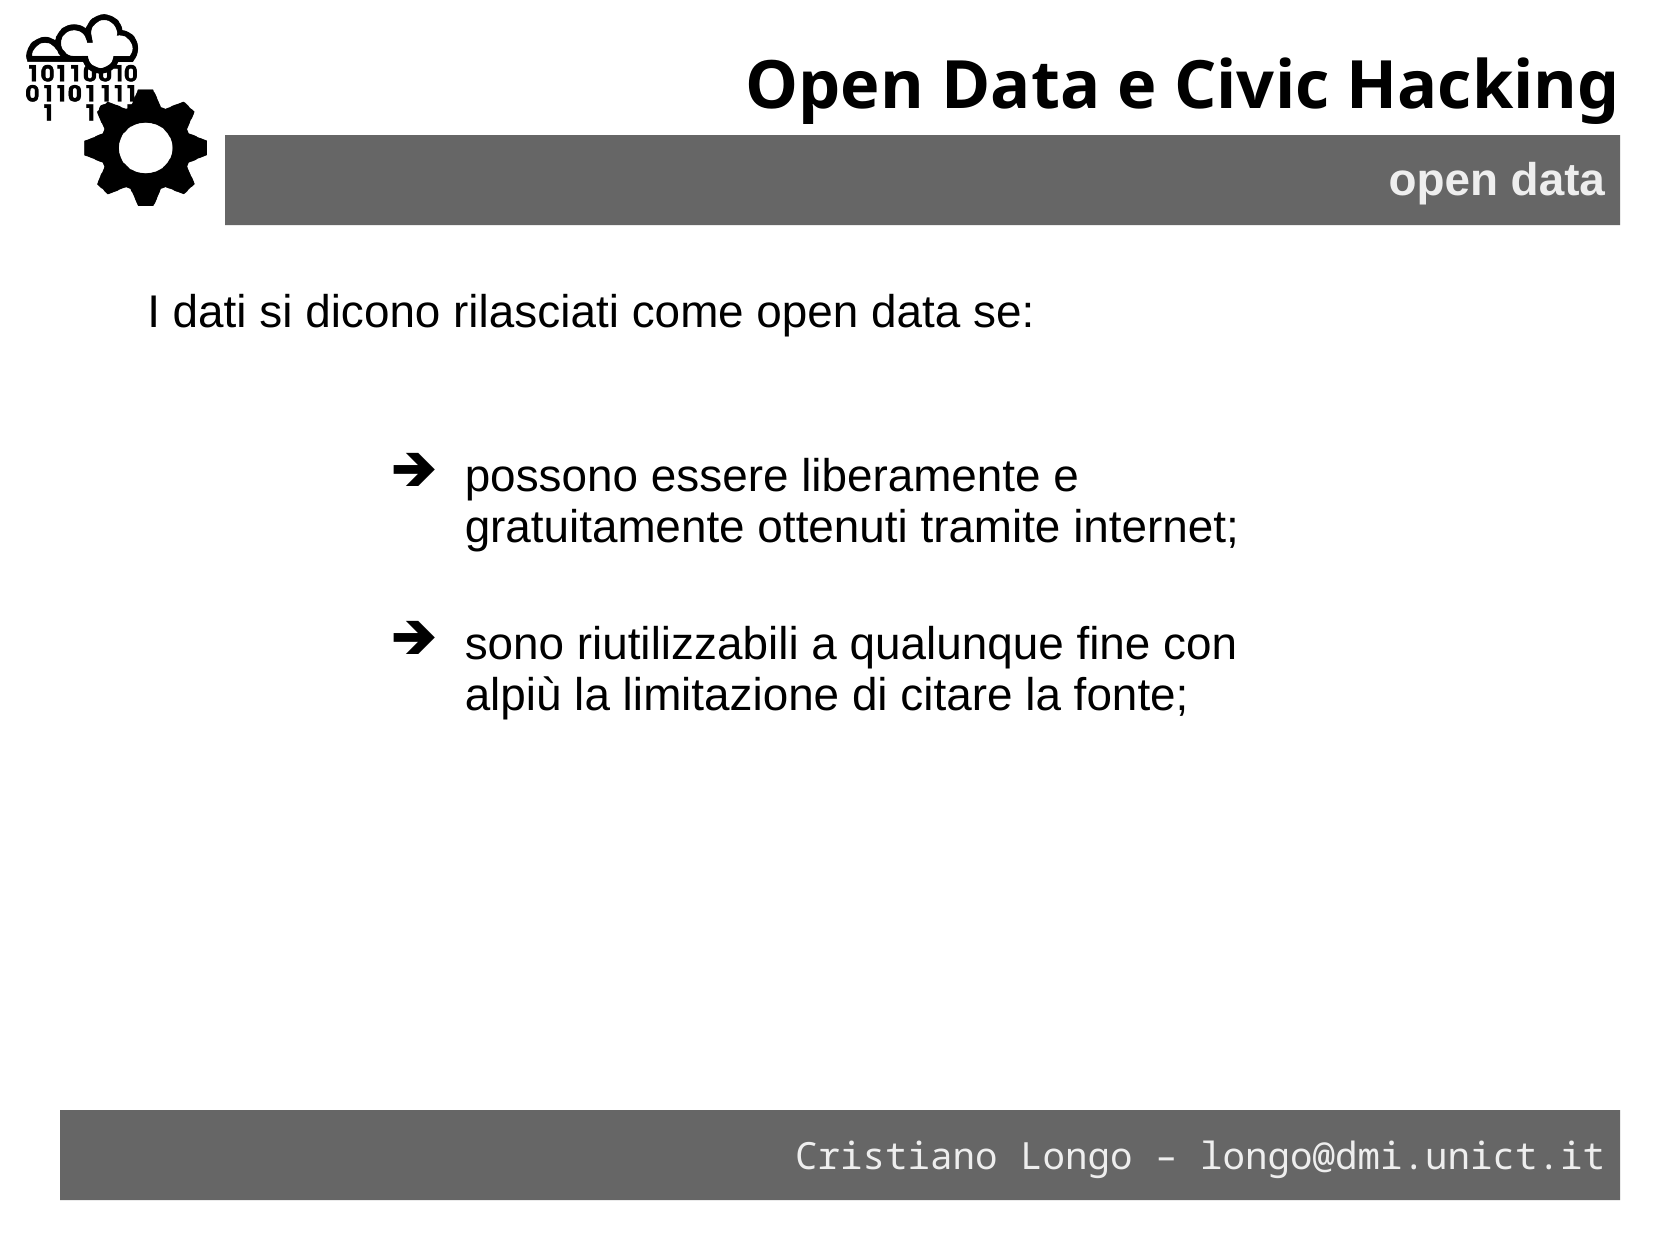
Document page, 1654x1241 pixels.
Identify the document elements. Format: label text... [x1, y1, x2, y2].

text_box Open Data e Civic Hacking [285, 30, 1636, 129]
text_box I dati si dicono rilasciati come open data se: [132, 278, 1051, 346]
picture [26, 14, 207, 206]
text_box Cristiano Longo – longo@dmi.unict.it [60, 1110, 1621, 1201]
text_box open data [225, 135, 1621, 226]
text_box possono essere liberamente e gratuitamente ottenuti tramite internet; sono riutilizzabili a qualunque fine con alpiù la limitazione di citare la fonte; [375, 442, 1306, 961]
